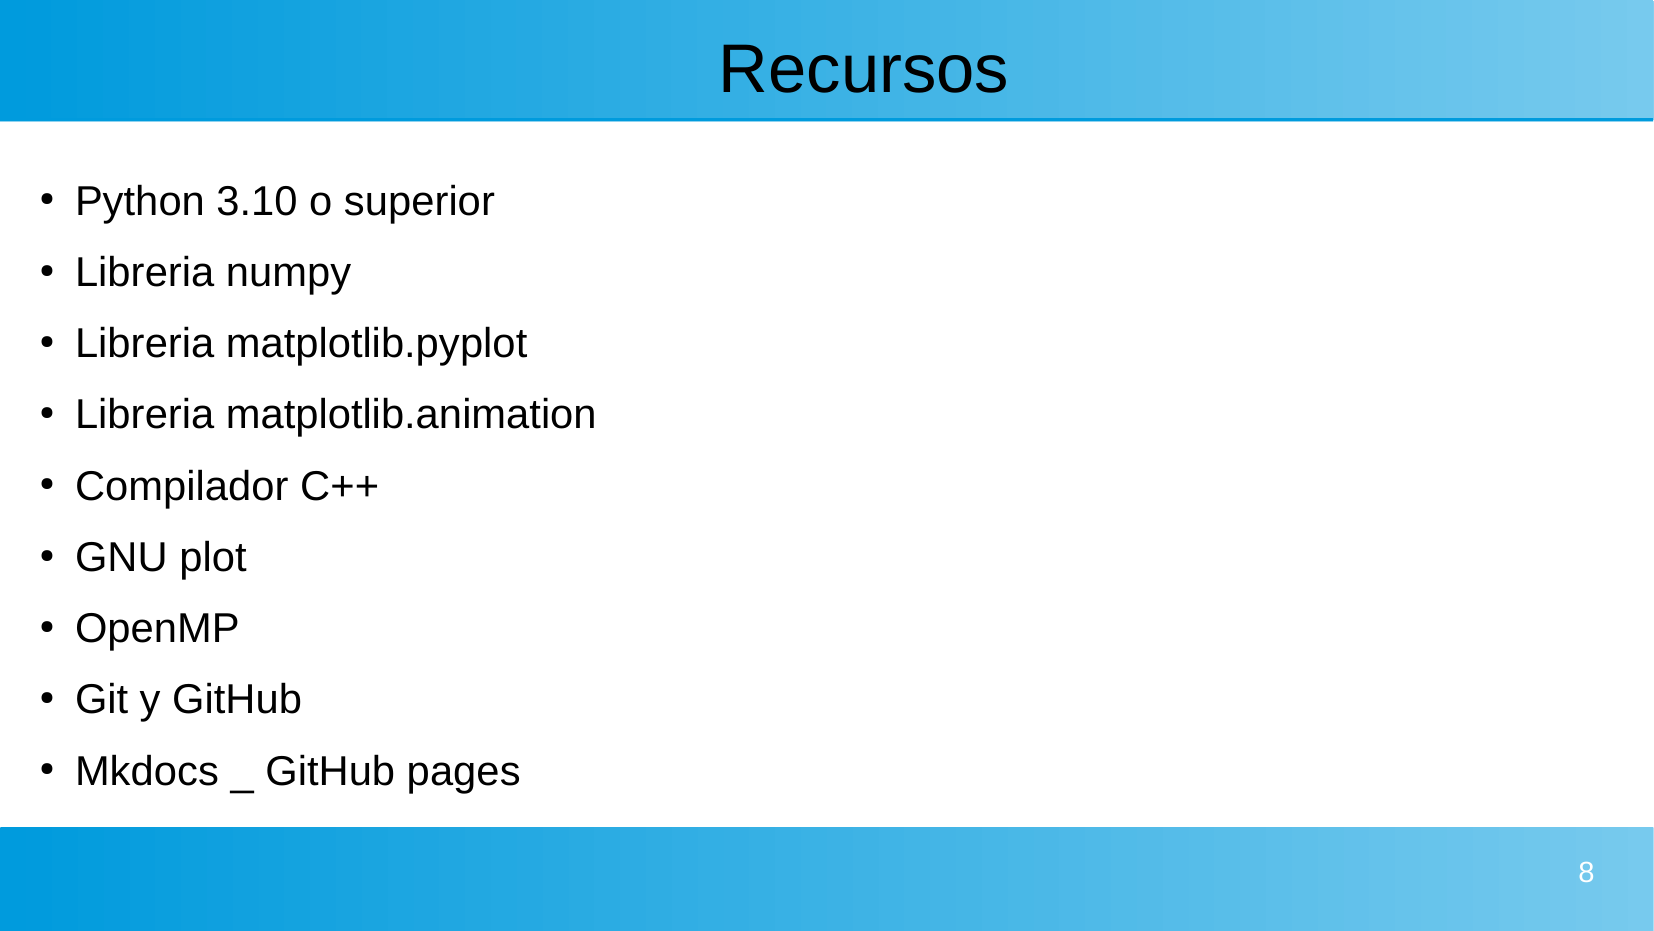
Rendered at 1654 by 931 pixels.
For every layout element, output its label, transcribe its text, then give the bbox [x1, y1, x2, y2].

title Recursos [59, 29, 1595, 108]
list Python 3.10 o superior Libreria numpy Libreria matplotlib.pyplot Libreria matplotlib.animation Compilador C++ GNU plot OpenMP Git y GitHub Mkdocs _ GitHub pages [39, 177, 1576, 826]
